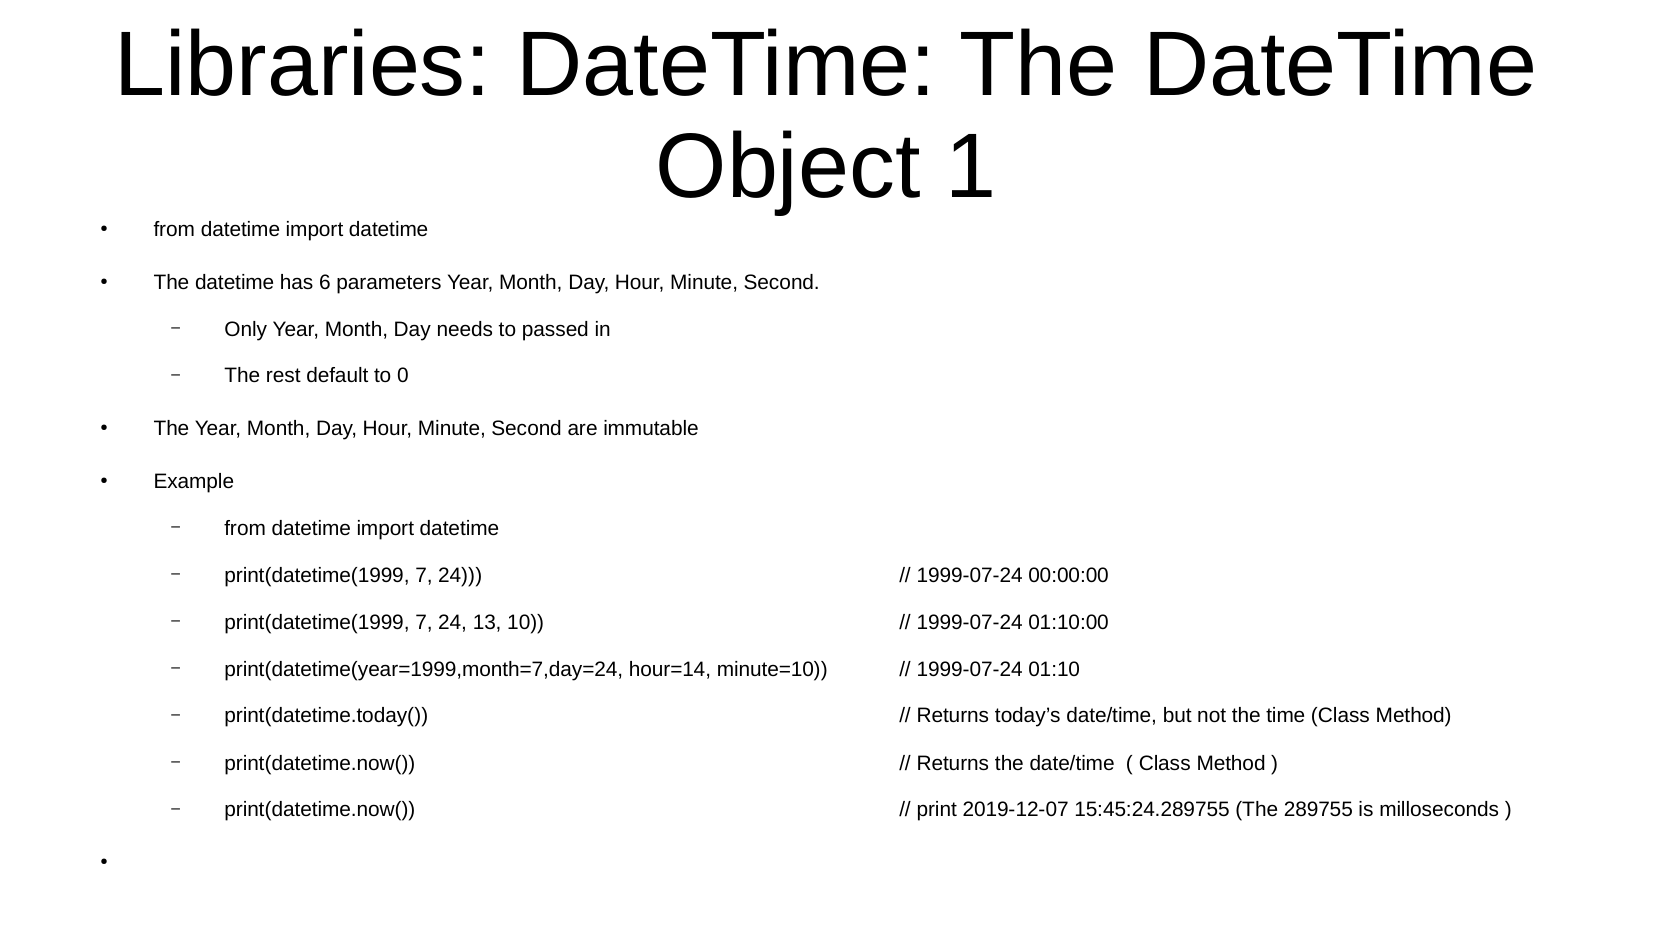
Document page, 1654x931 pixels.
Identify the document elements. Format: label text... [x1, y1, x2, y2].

title Libraries: DateTime: The DateTime Object 1 [82, 12, 1571, 217]
list from datetime import datetime The datetime has 6 parameters Year, Month, Day, Hour, Minute, Second. Only Year, Month, Day needs to passed in The rest default to 0 The Year, Month, Day, Hour, Minute, Second are immutable Example from datetime import datetime print(datetime(1999, 7, 24))) // 1999-07-24 00:00:00 print(datetime(1999, 7, 24, 13, 10)) // 1999-07-24 01:10:00 print(datetime(year=1999,month=7,day=24, hour=14, minute=10)) // 1999-07-24 01:10 print(datetime.today()) // Returns today’s date/time, but not the time (Class Method) print(datetime.now()) // Returns the date/time ( Class Method ) print(datetime.now()) // print 2019-12-07 15:45:24.289755 (The 289755 is milloseconds ) [82, 217, 1636, 916]
